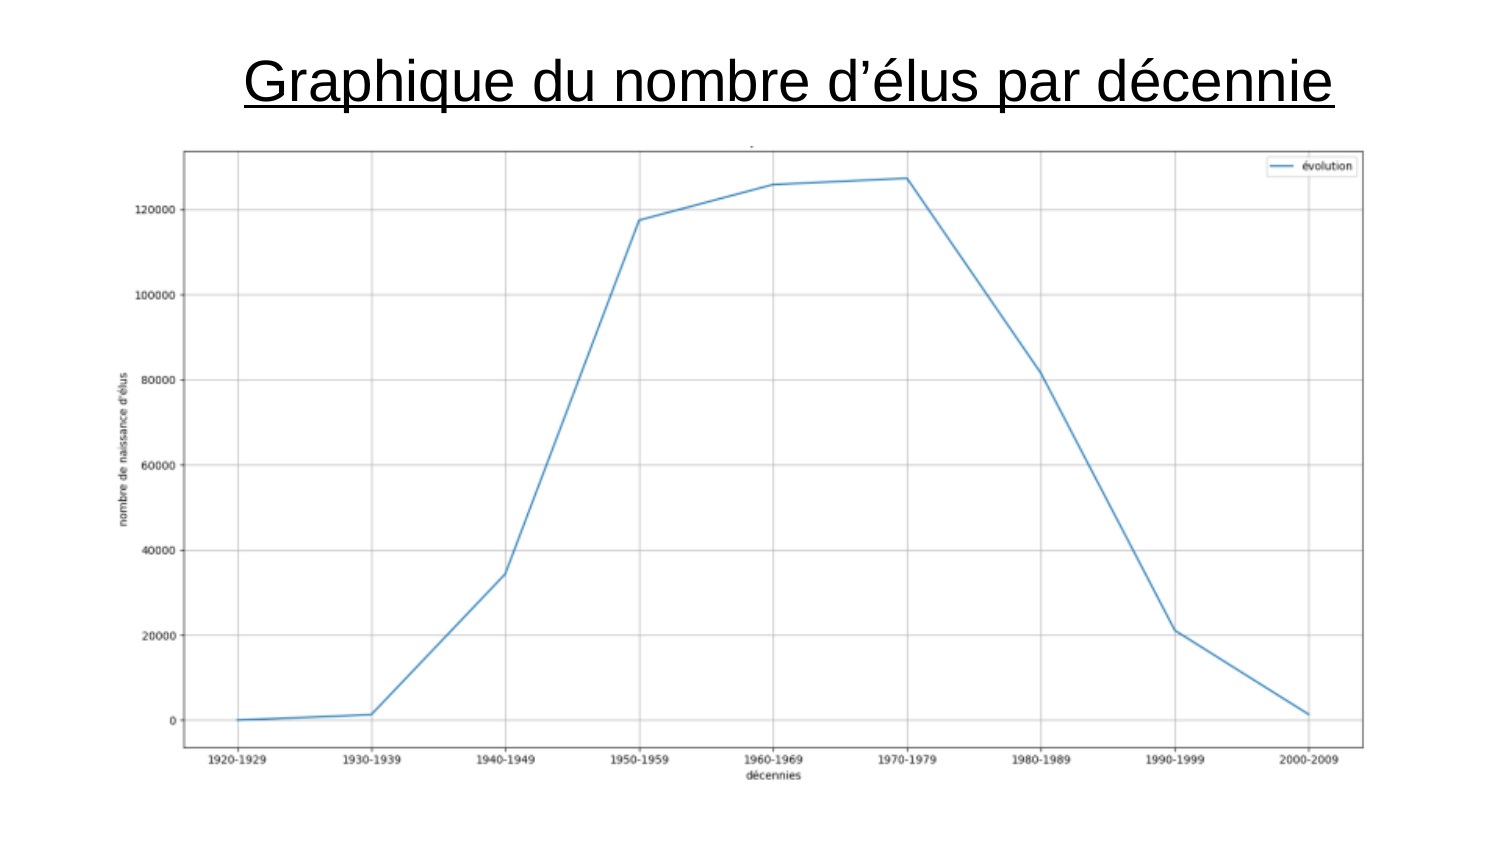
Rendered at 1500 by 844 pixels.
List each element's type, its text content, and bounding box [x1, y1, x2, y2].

picture [28, 146, 1472, 816]
title Graphique du nombre d’élus par décennie [228, 28, 1500, 123]
